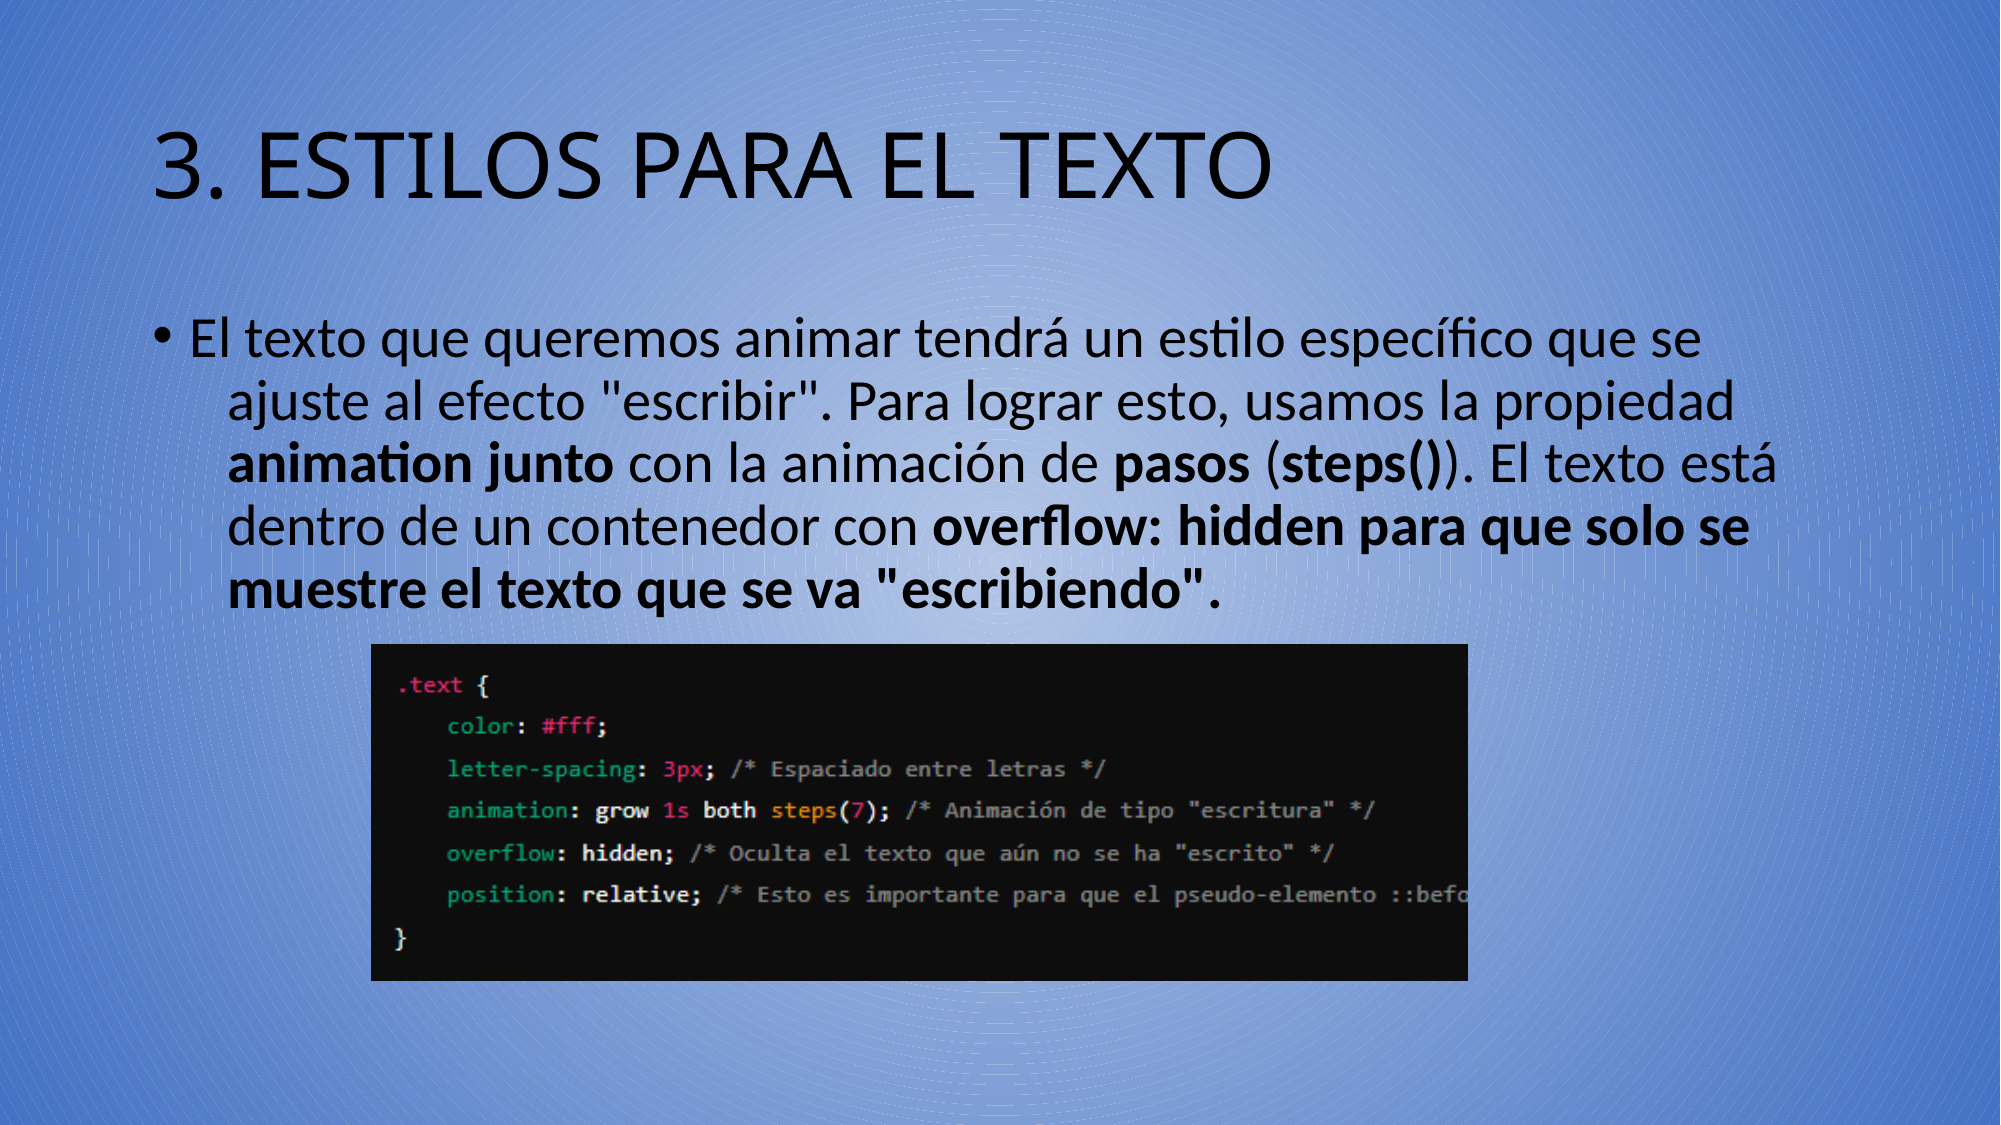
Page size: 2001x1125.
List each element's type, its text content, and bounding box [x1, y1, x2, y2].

picture [371, 644, 1468, 981]
title 3. ESTILOS PARA EL TEXTO [137, 59, 1863, 278]
list El texto que queremos animar tendrá un estilo específico que se ajuste al efecto "escribir". Para lograr esto, usamos la propiedad animation junto con la animación de pasos (steps()). El texto está dentro de un contenedor con overflow: hidden para que solo se muestre el texto que se va "escribiendo". [137, 299, 1863, 1014]
